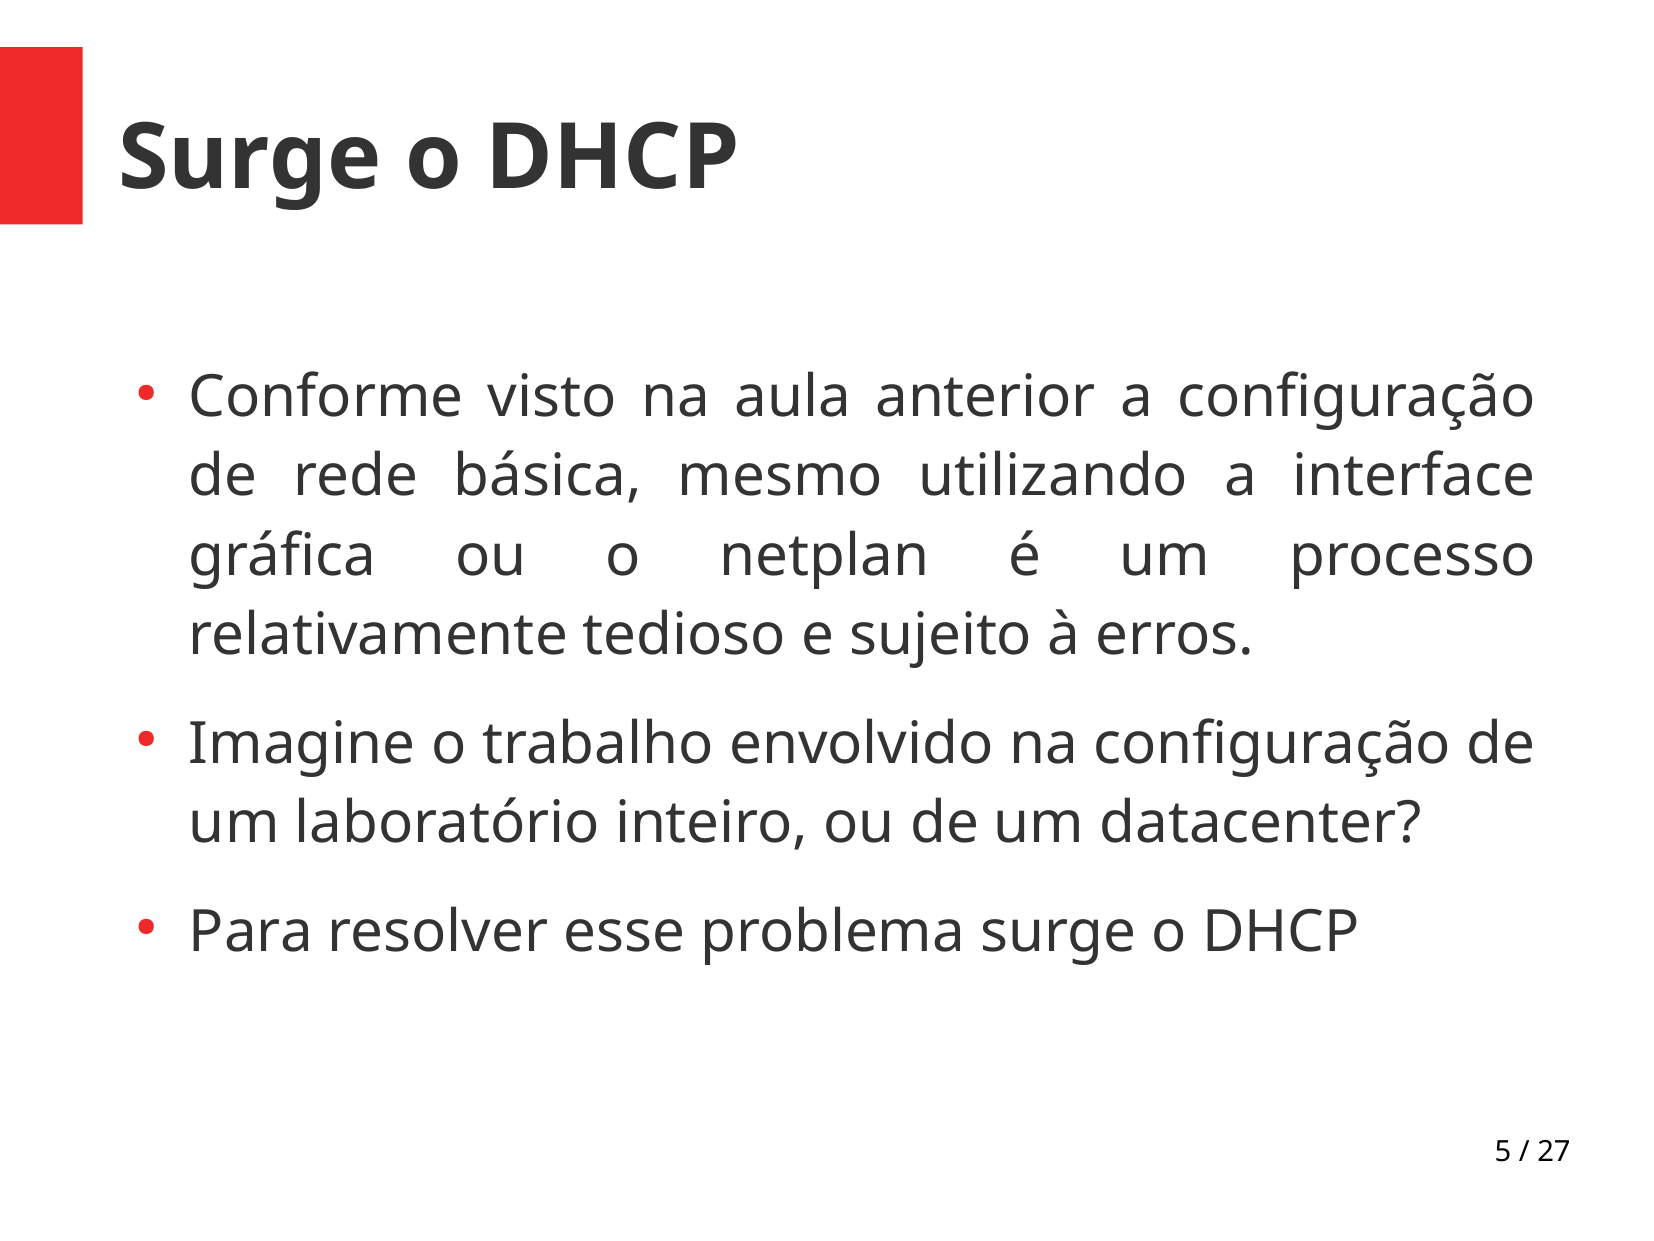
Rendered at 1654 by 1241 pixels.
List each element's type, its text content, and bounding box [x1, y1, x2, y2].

title Surge o DHCP [118, 49, 1571, 257]
list Conforme visto na aula anterior a configuração de rede básica, mesmo utilizando a interface gráfica ou o netplan é um processo relativamente tedioso e sujeito à erros. Imagine o trabalho envolvido na configuração de um laboratório inteiro, ou de um datacenter? Para resolver esse problema surge o DHCP [118, 354, 1536, 1074]
